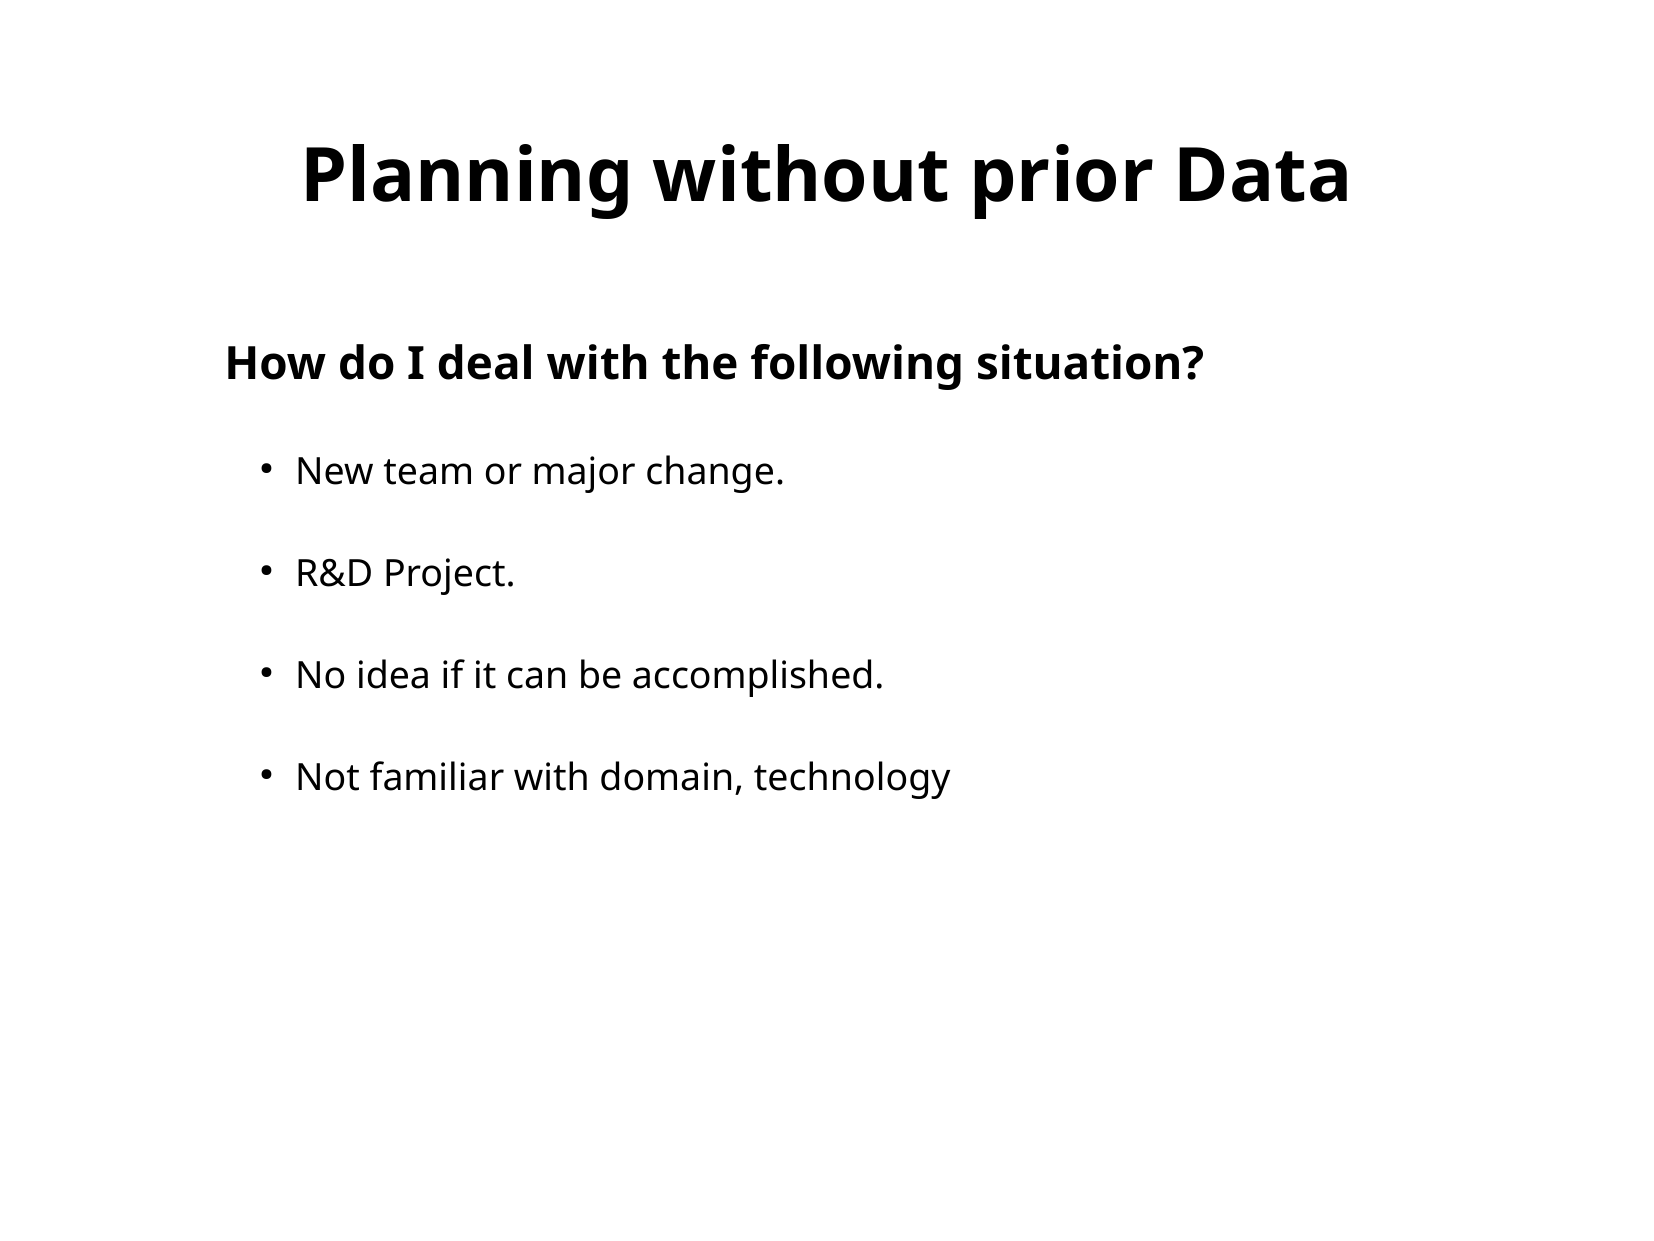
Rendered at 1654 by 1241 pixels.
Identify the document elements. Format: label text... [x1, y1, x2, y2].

title Planning without prior Data [224, 37, 1430, 308]
text_box How do I deal with the following situation? New team or major change. R&D Project. No idea if it can be accomplished. Not familiar with domain, technology [224, 330, 1453, 1004]
